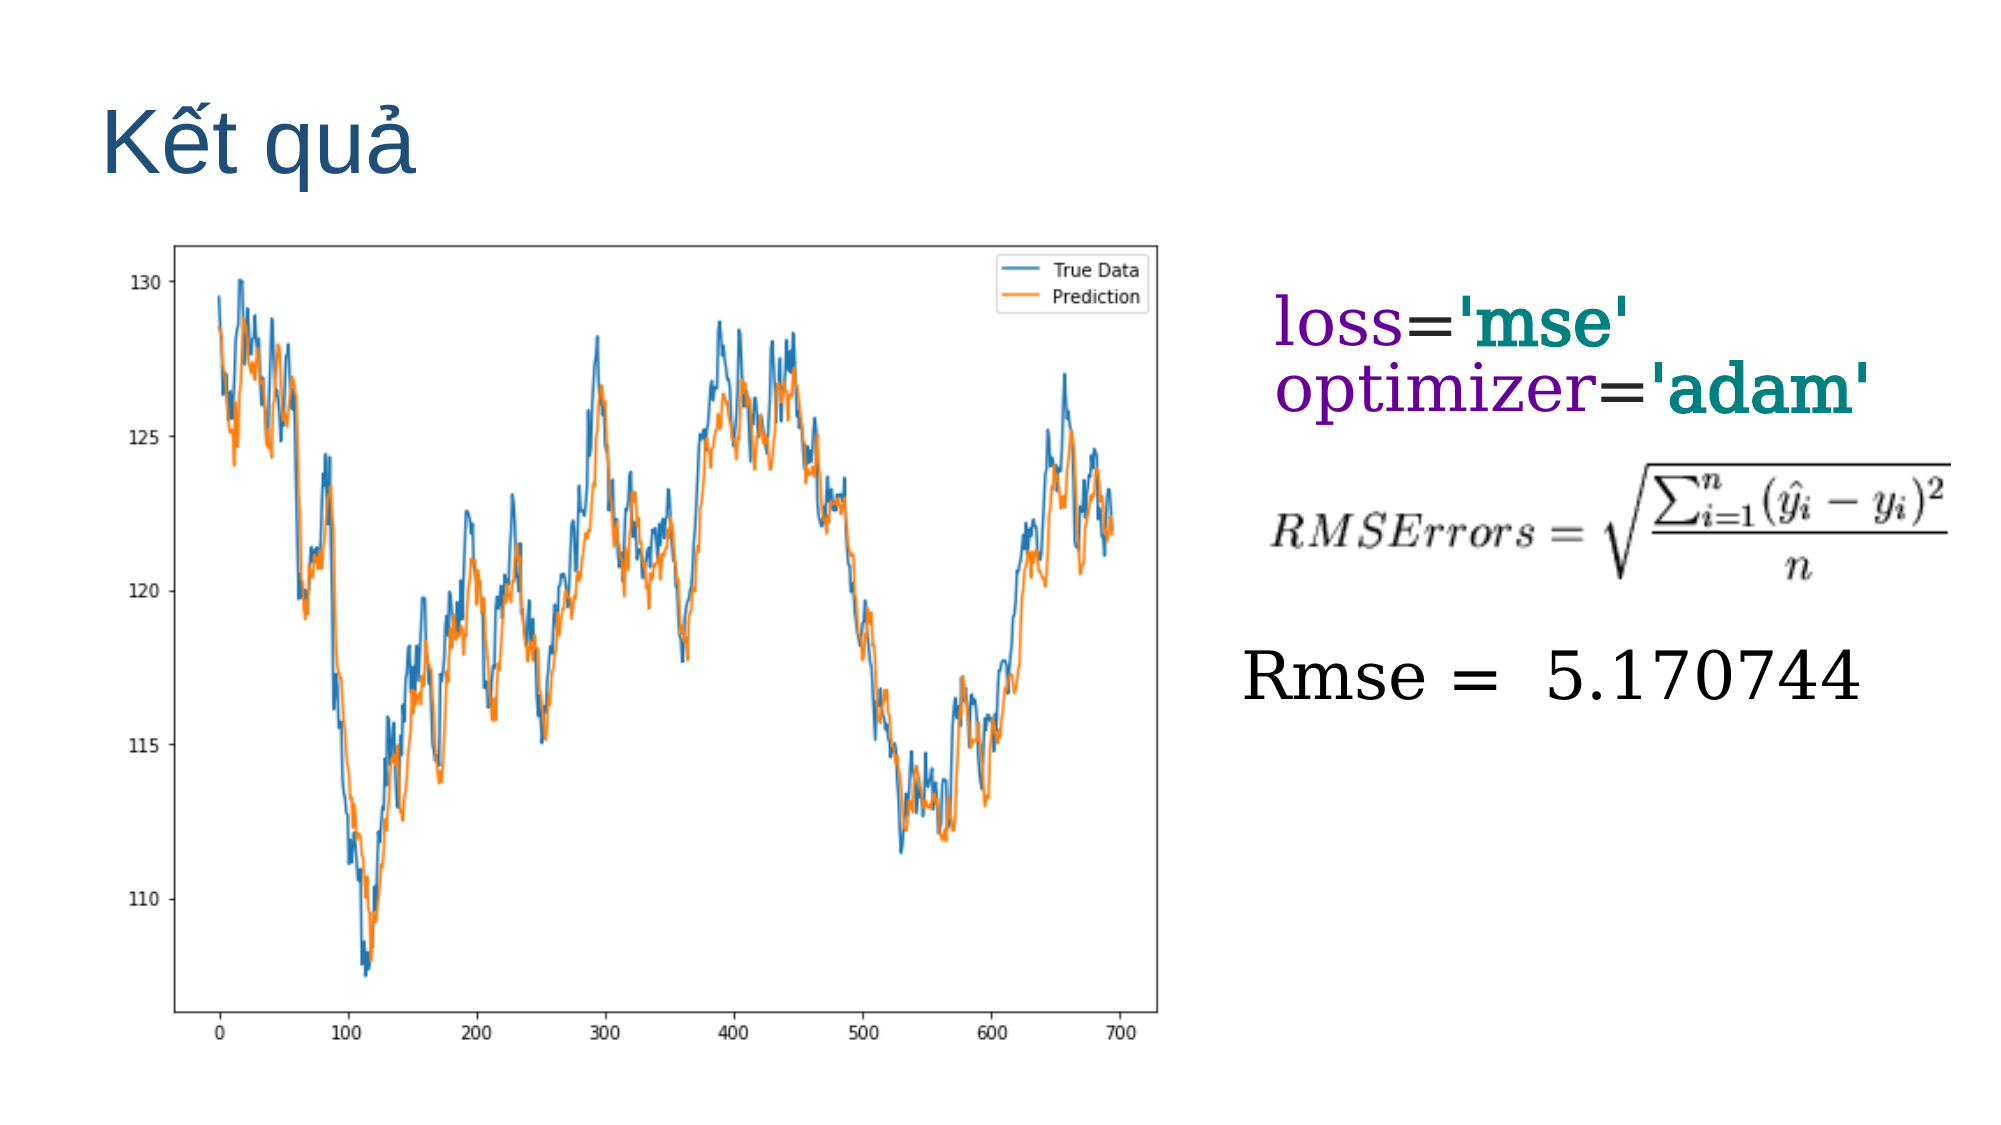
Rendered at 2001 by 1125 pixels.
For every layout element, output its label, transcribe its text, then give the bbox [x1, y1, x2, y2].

text_box Rmse = 5.170744 [1226, 625, 1879, 720]
picture [1269, 449, 1951, 586]
title Kết quả [85, 59, 1460, 229]
text_box loss='mse' optimizer='adam' [1260, 285, 1887, 434]
picture [116, 228, 1176, 1054]
